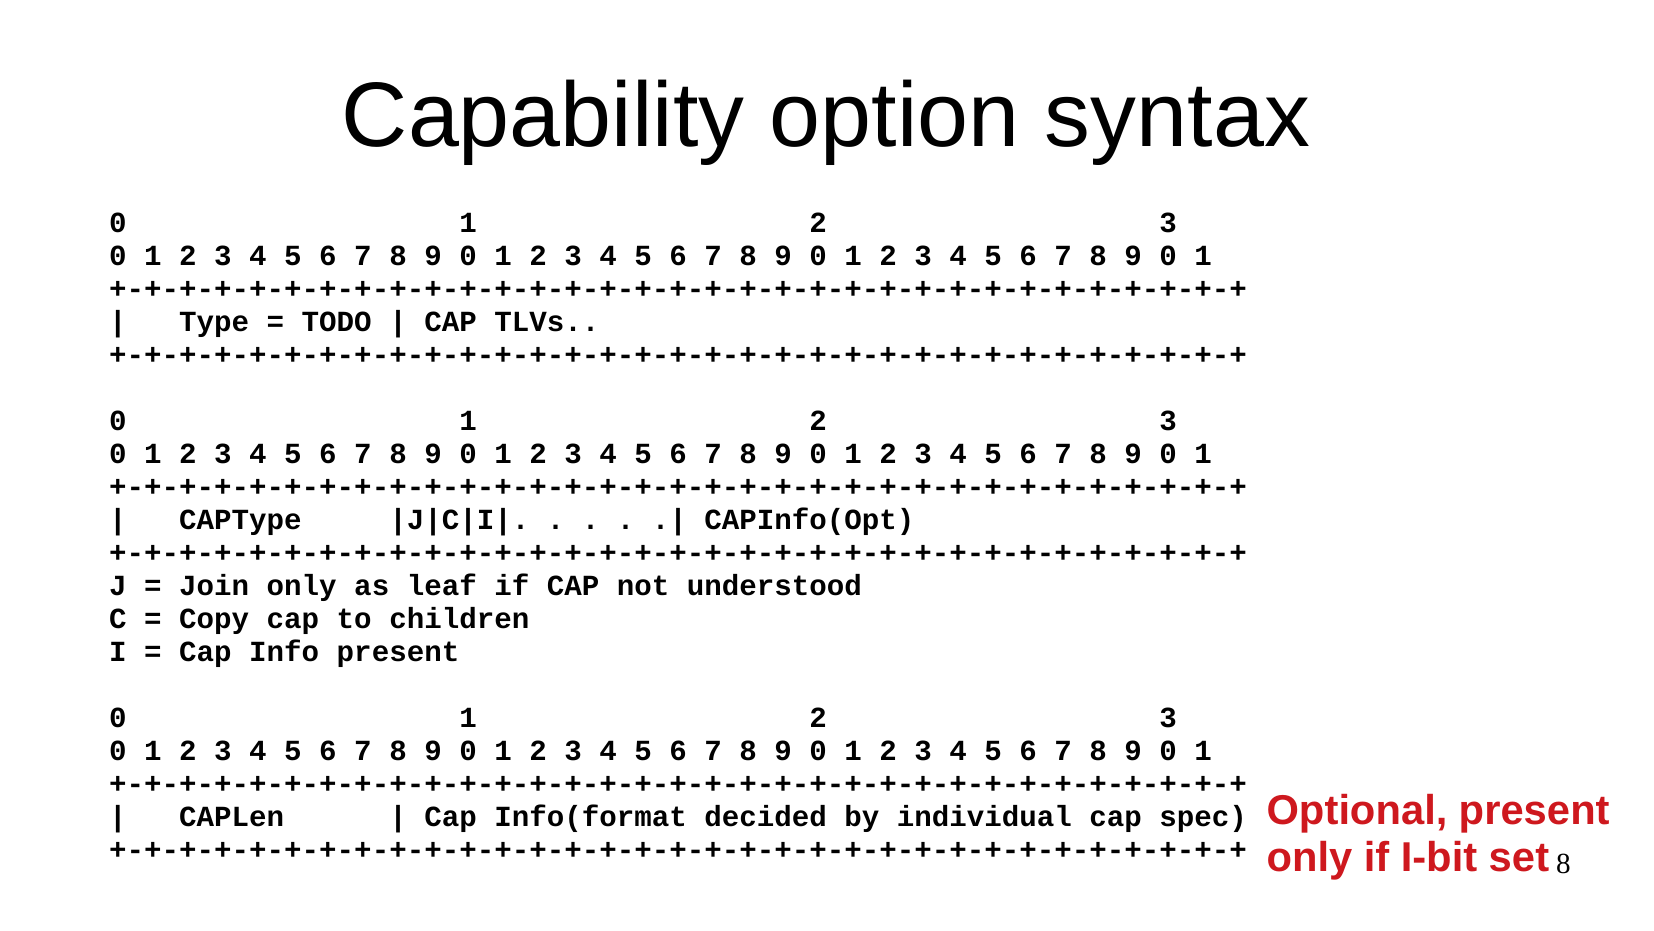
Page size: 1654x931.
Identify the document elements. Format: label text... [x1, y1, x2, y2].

text_box Optional, present only if I-bit set [1251, 779, 1625, 888]
text_box 0 1 2 3 0 1 2 3 4 5 6 7 8 9 0 1 2 3 4 5 6 7 8 9 0 1 2 3 4 5 6 7 8 9 0 1 +-+-+-+-+-+-+-+-+-+-+-+-+-+-+-+-+-+-+-+-+-+-+-+-+-+-+-+-+-+-+-+-+ | Type = TODO | CAP TLVs.. +-+-+-+-+-+-+-+-+-+-+-+-+-+-+-+-+-+-+-+-+-+-+-+-+-+-+-+-+-+-+-+-+ 0 1 2 3 0 1 2 3 4 5 6 7 8 9 0 1 2 3 4 5 6 7 8 9 0 1 2 3 4 5 6 7 8 9 0 1 +-+-+-+-+-+-+-+-+-+-+-+-+-+-+-+-+-+-+-+-+-+-+-+-+-+-+-+-+-+-+-+-+ | CAPType |J|C|I|. . . . .| CAPInfo(Opt) +-+-+-+-+-+-+-+-+-+-+-+-+-+-+-+-+-+-+-+-+-+-+-+-+-+-+-+-+-+-+-+-+ J = Join only as leaf if CAP not understood C = Copy cap to children I = Cap Info present 0 1 2 3 0 1 2 3 4 5 6 7 8 9 0 1 2 3 4 5 6 7 8 9 0 1 2 3 4 5 6 7 8 9 0 1 +-+-+-+-+-+-+-+-+-+-+-+-+-+-+-+-+-+-+-+-+-+-+-+-+-+-+-+-+-+-+-+-+ | CAPLen | Cap Info(format decided by individual cap spec) +-+-+-+-+-+-+-+-+-+-+-+-+-+-+-+-+-+-+-+-+-+-+-+-+-+-+-+-+-+-+-+-+ [94, 200, 1335, 909]
title Capability option syntax [82, 37, 1571, 193]
